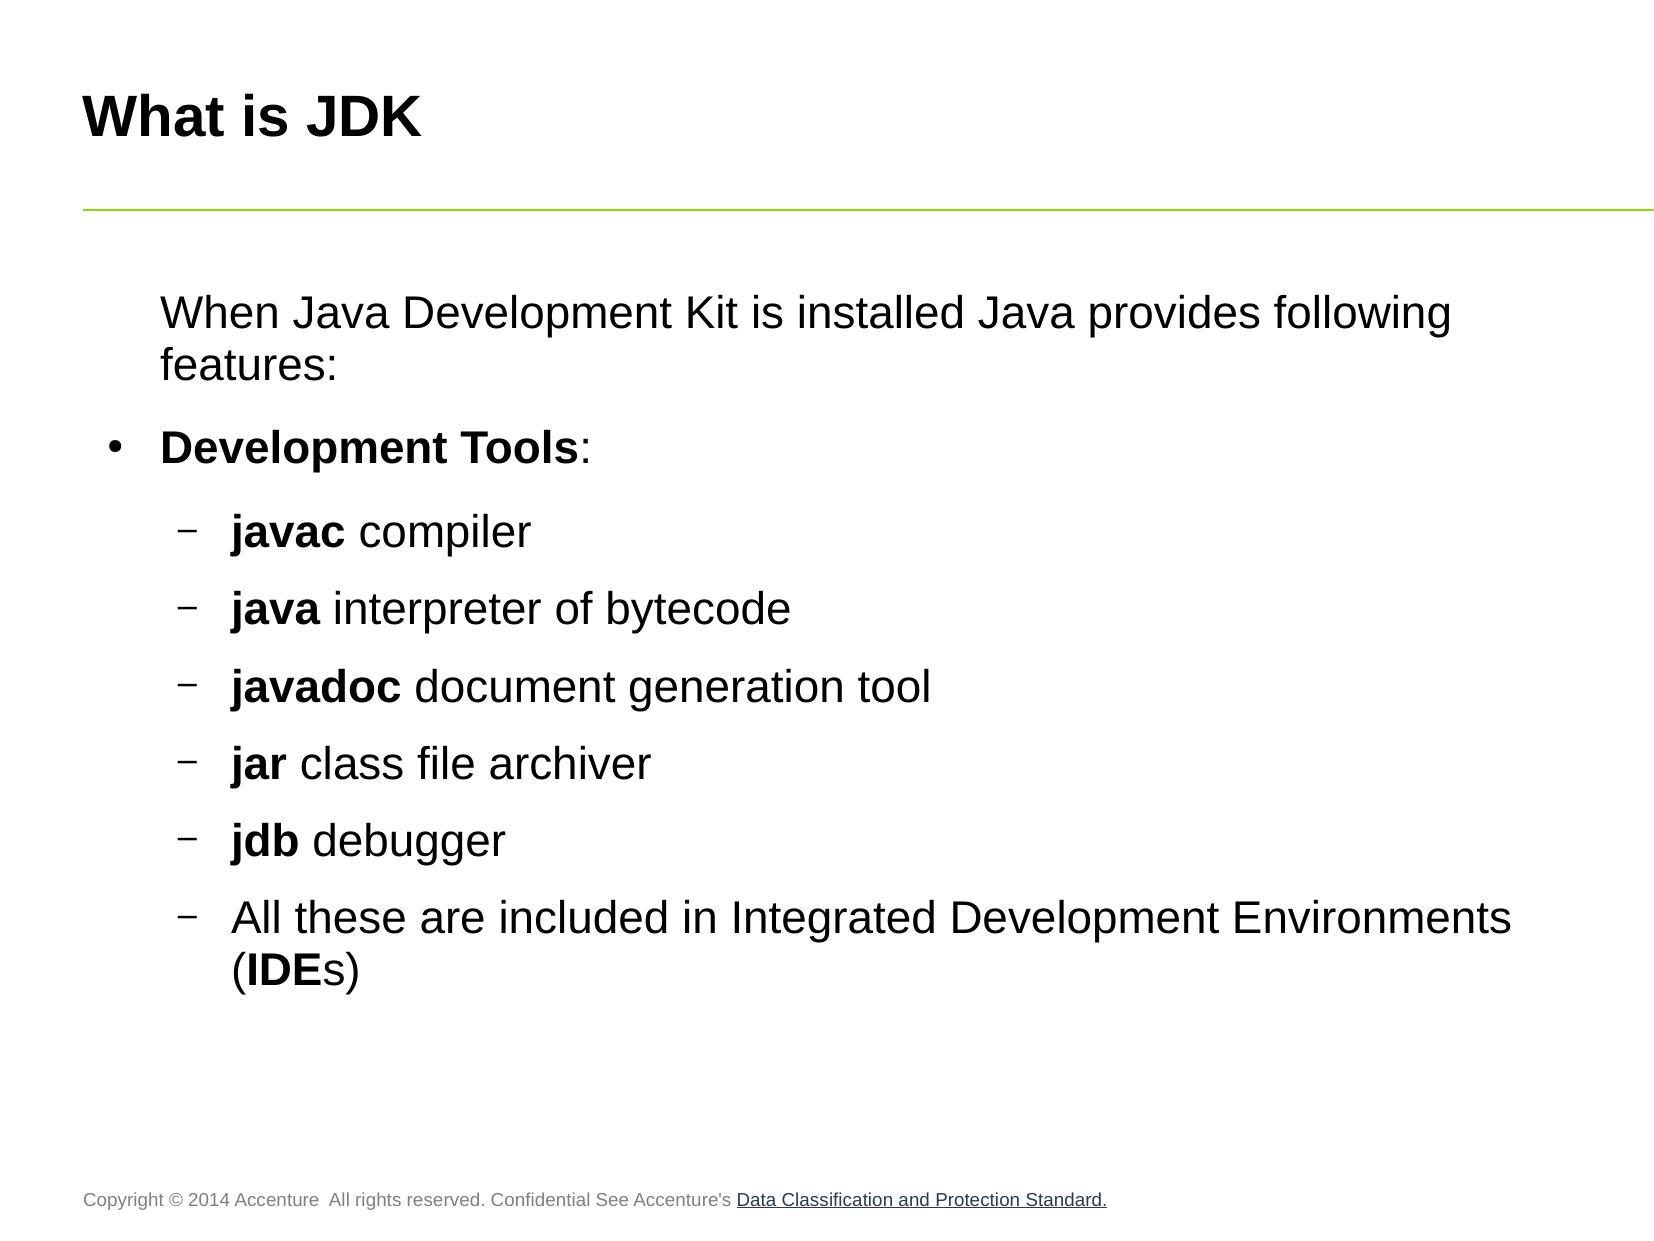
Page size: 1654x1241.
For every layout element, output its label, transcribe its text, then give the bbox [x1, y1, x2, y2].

title What is JDK [82, 49, 1571, 183]
list When Java Development Kit is installed Java provides following features: Development Tools: javac compiler java interpreter of bytecode javadoc document generation tool jar class file archiver jdb debugger All these are included in Integrated Development Environments (IDEs) [89, 287, 1599, 1241]
